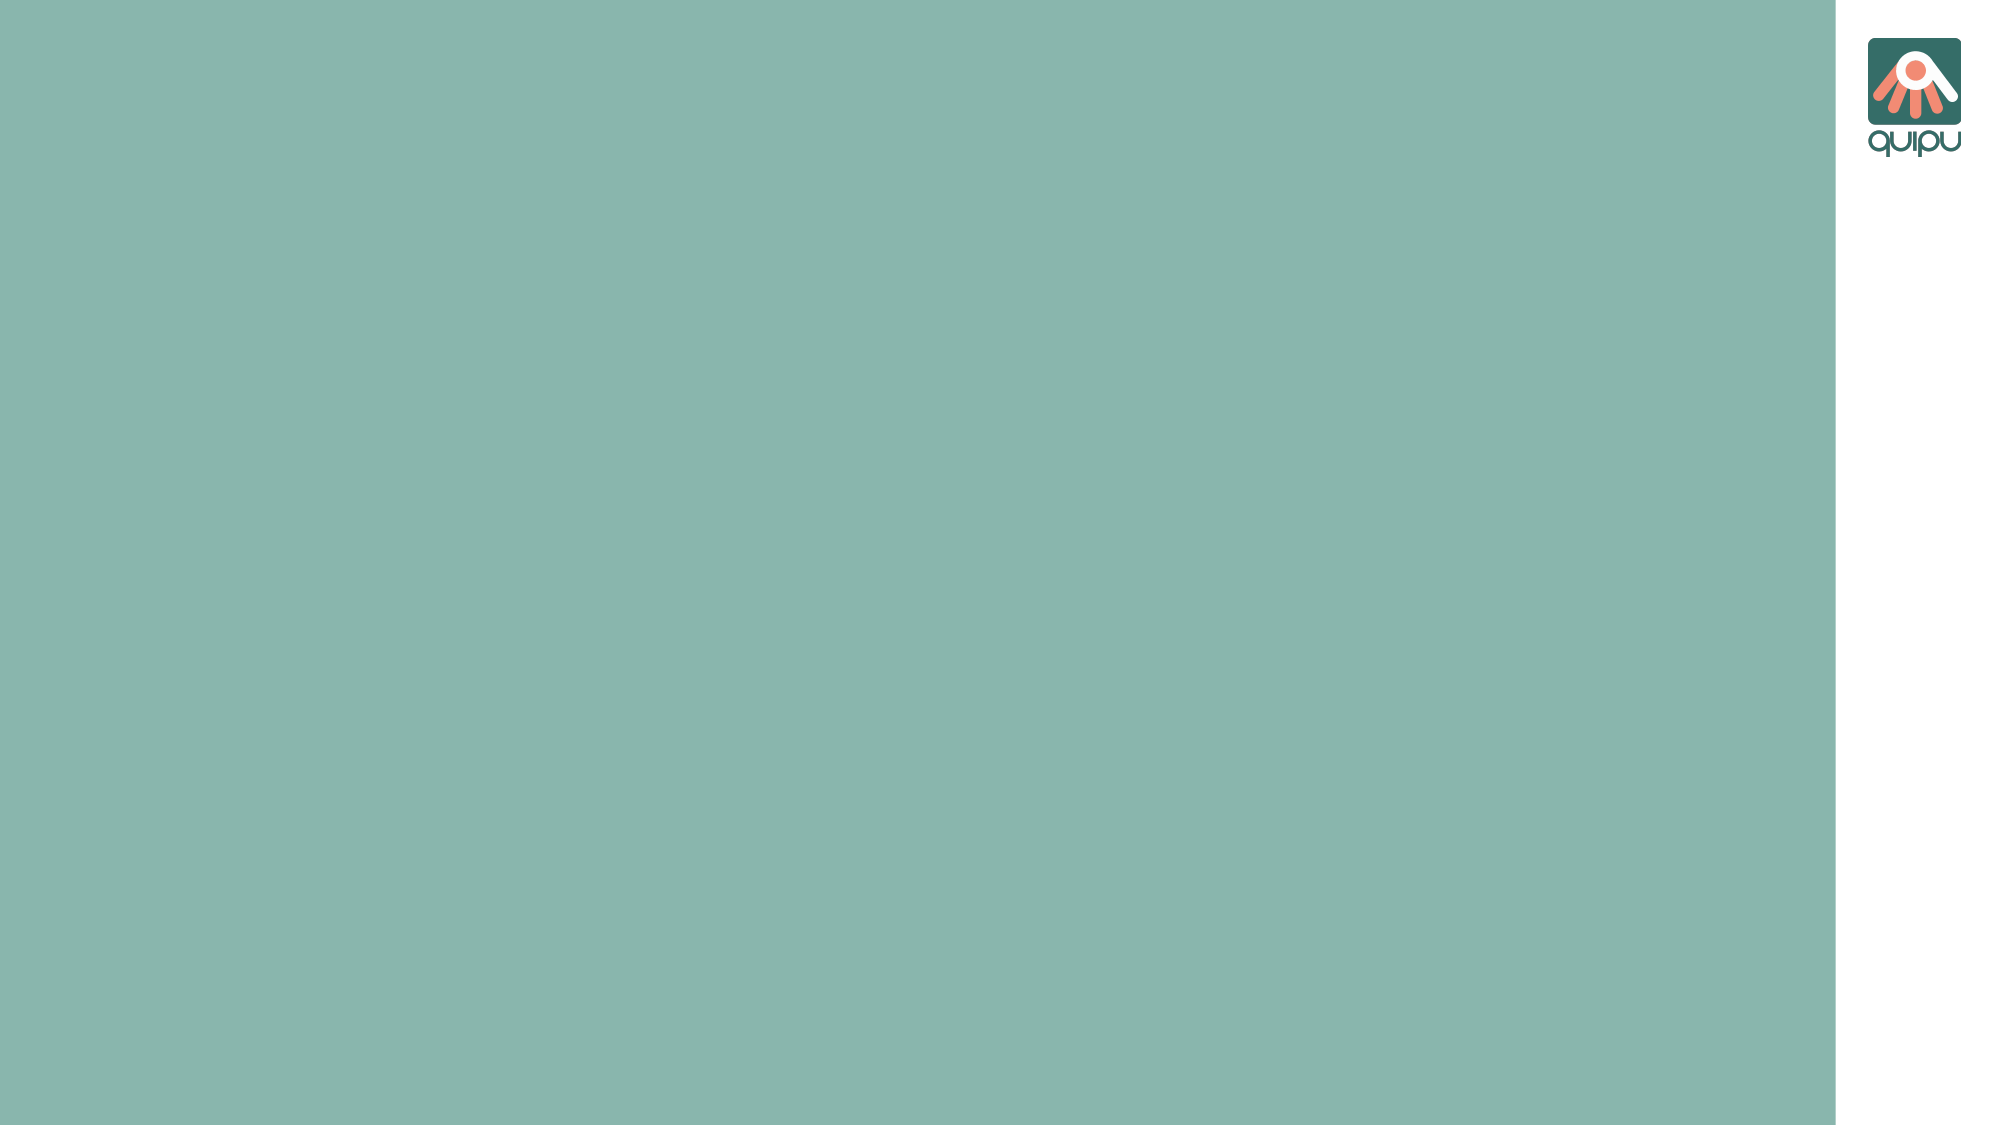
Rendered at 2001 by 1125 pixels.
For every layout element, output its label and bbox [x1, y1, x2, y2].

text_box [1835, 0, 2000, 1125]
picture [1868, 38, 1961, 157]
